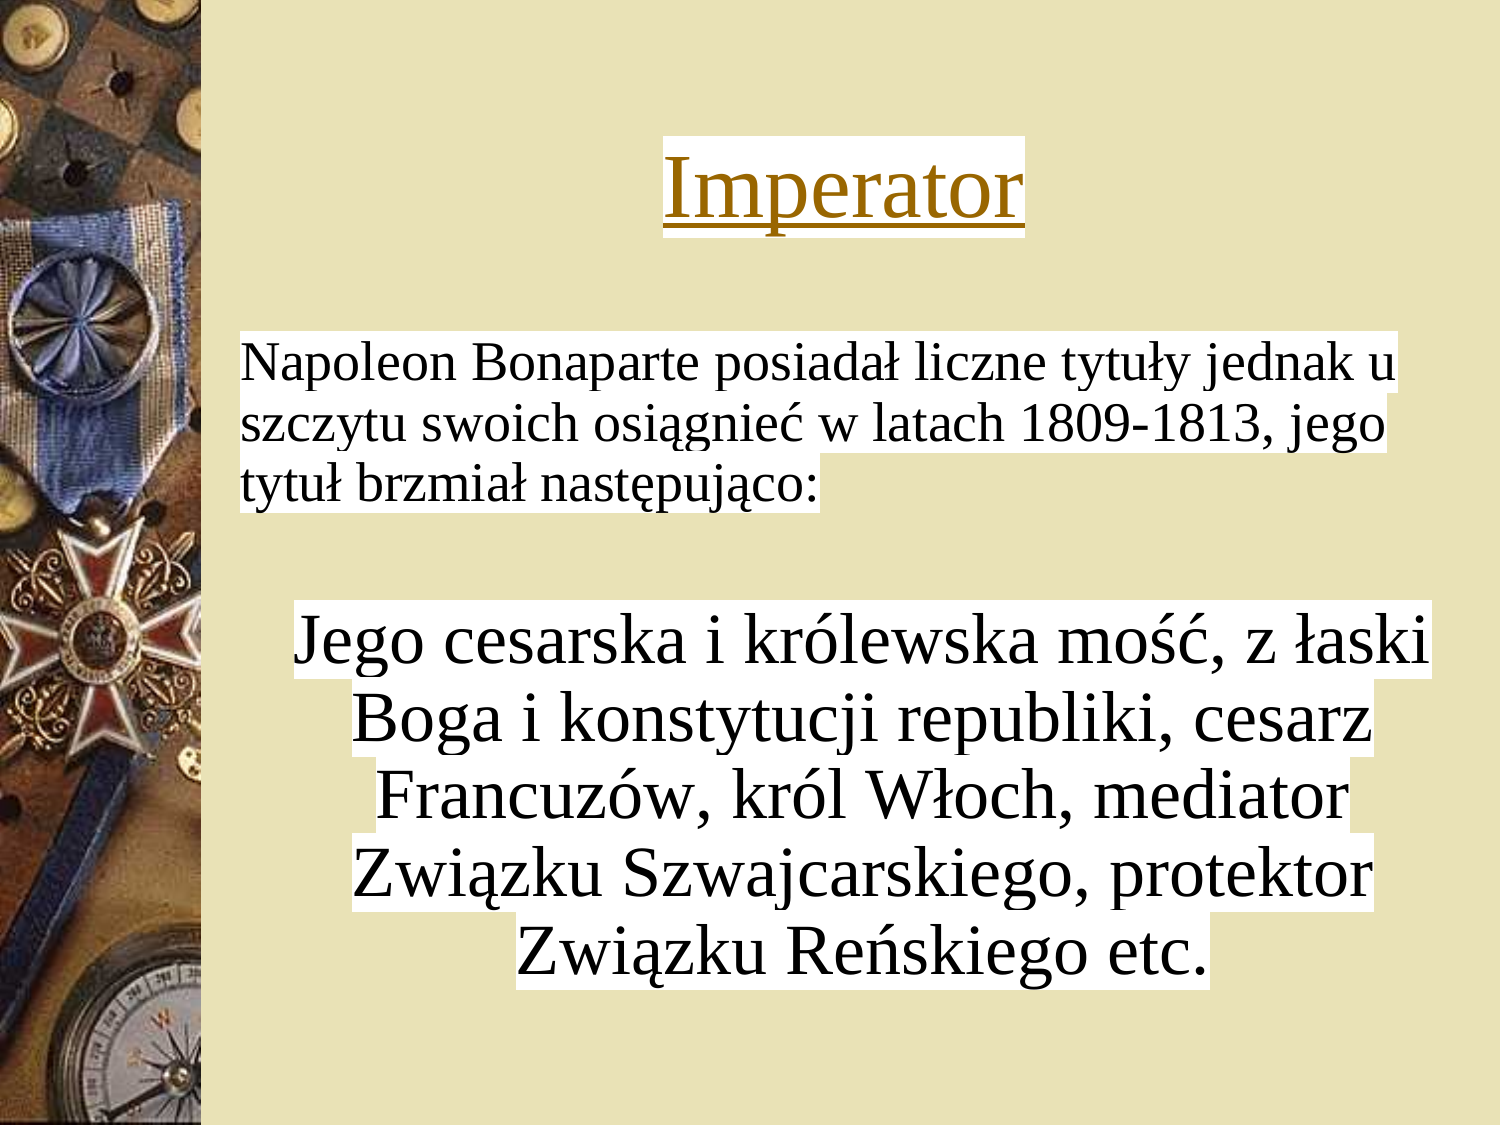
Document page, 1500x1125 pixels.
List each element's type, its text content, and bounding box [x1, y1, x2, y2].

title Imperator [224, 87, 1463, 275]
picture [0, 0, 201, 1125]
list Napoleon Bonaparte posiadał liczne tytuły jednak u szczytu swoich osiągnieć w latach 1809-1813, jego tytuł brzmiał następująco: Jego cesarska i królewska mość, z łaski Boga i konstytucji republiki, cesarz Francuzów, król Włoch, mediator Związku Szwajcarskiego, protektor Związku Reńskiego etc. [224, 324, 1475, 1000]
